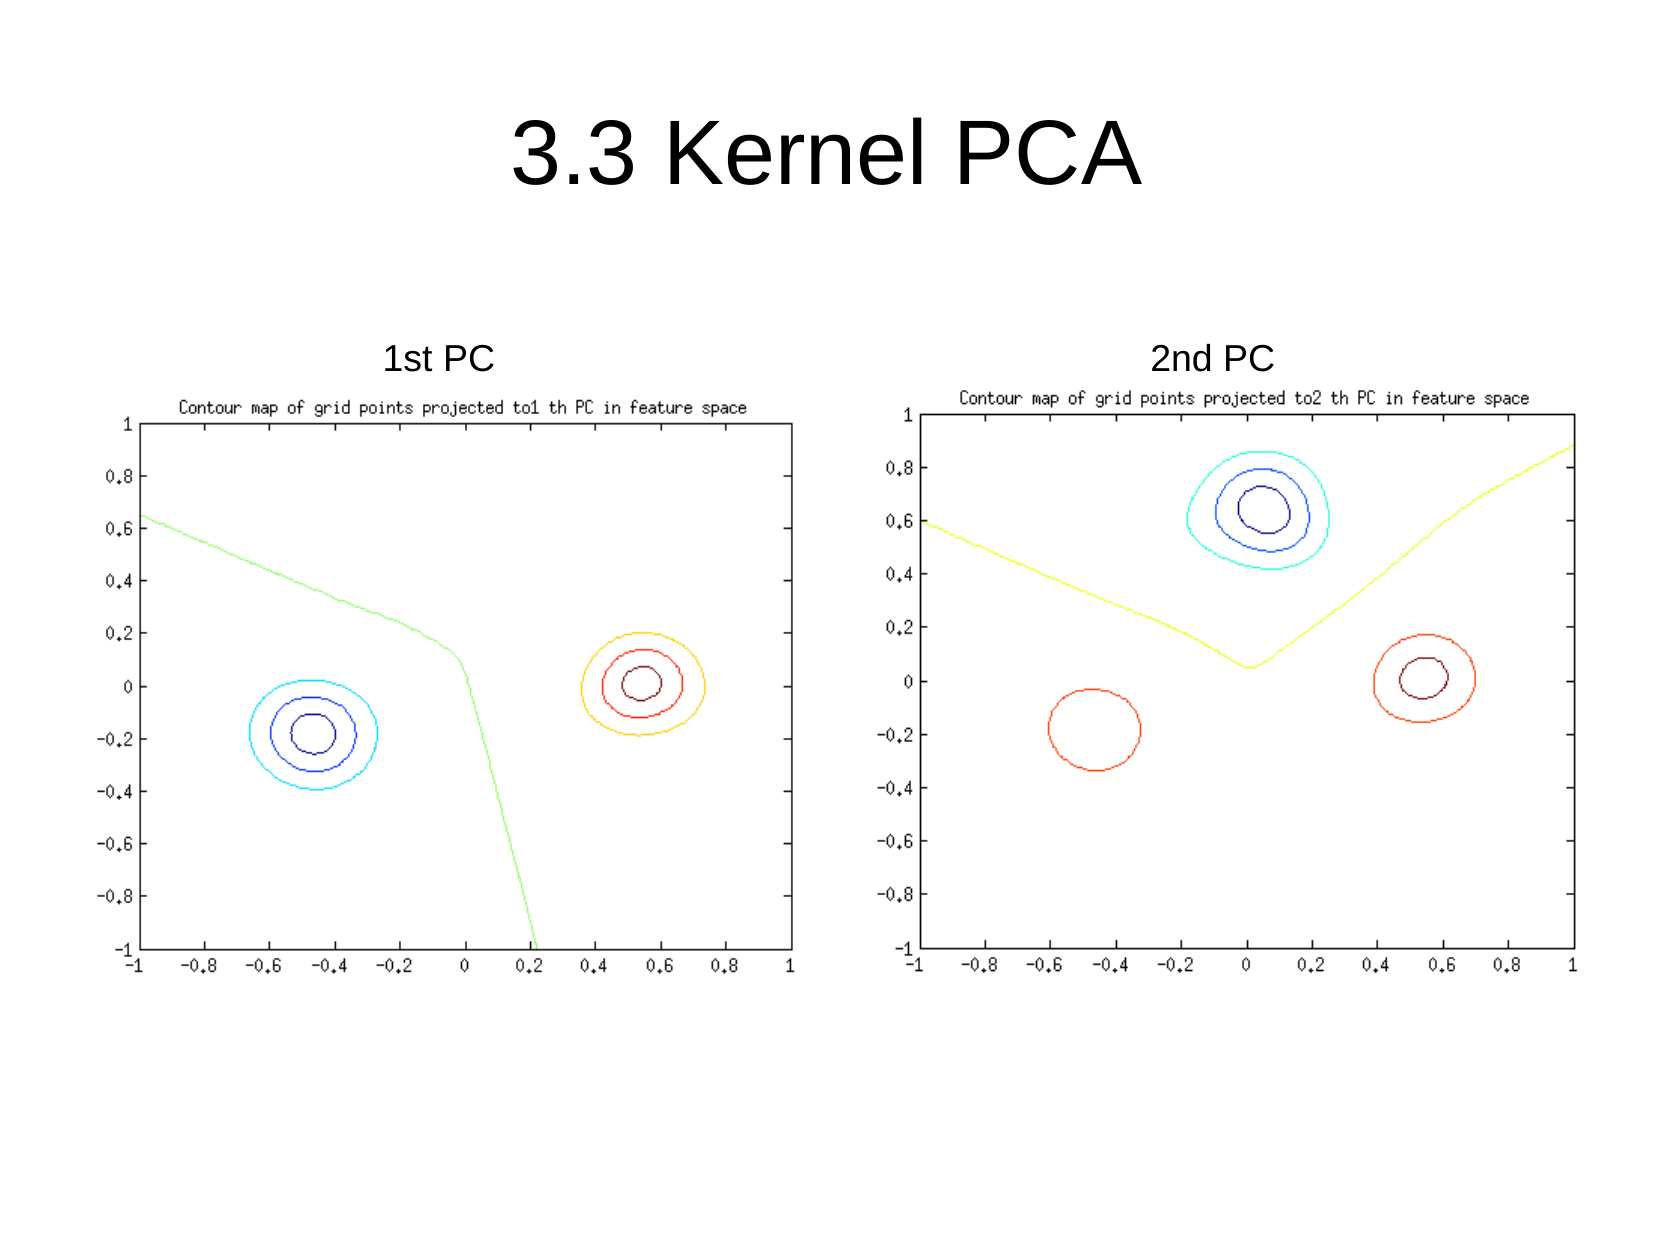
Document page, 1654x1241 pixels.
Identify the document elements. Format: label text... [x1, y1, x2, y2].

picture [30, 364, 1654, 1021]
title 3.3 Kernel PCA [82, 49, 1571, 257]
text_box 1st PC [367, 330, 511, 387]
text_box 2nd PC [1135, 330, 1291, 387]
